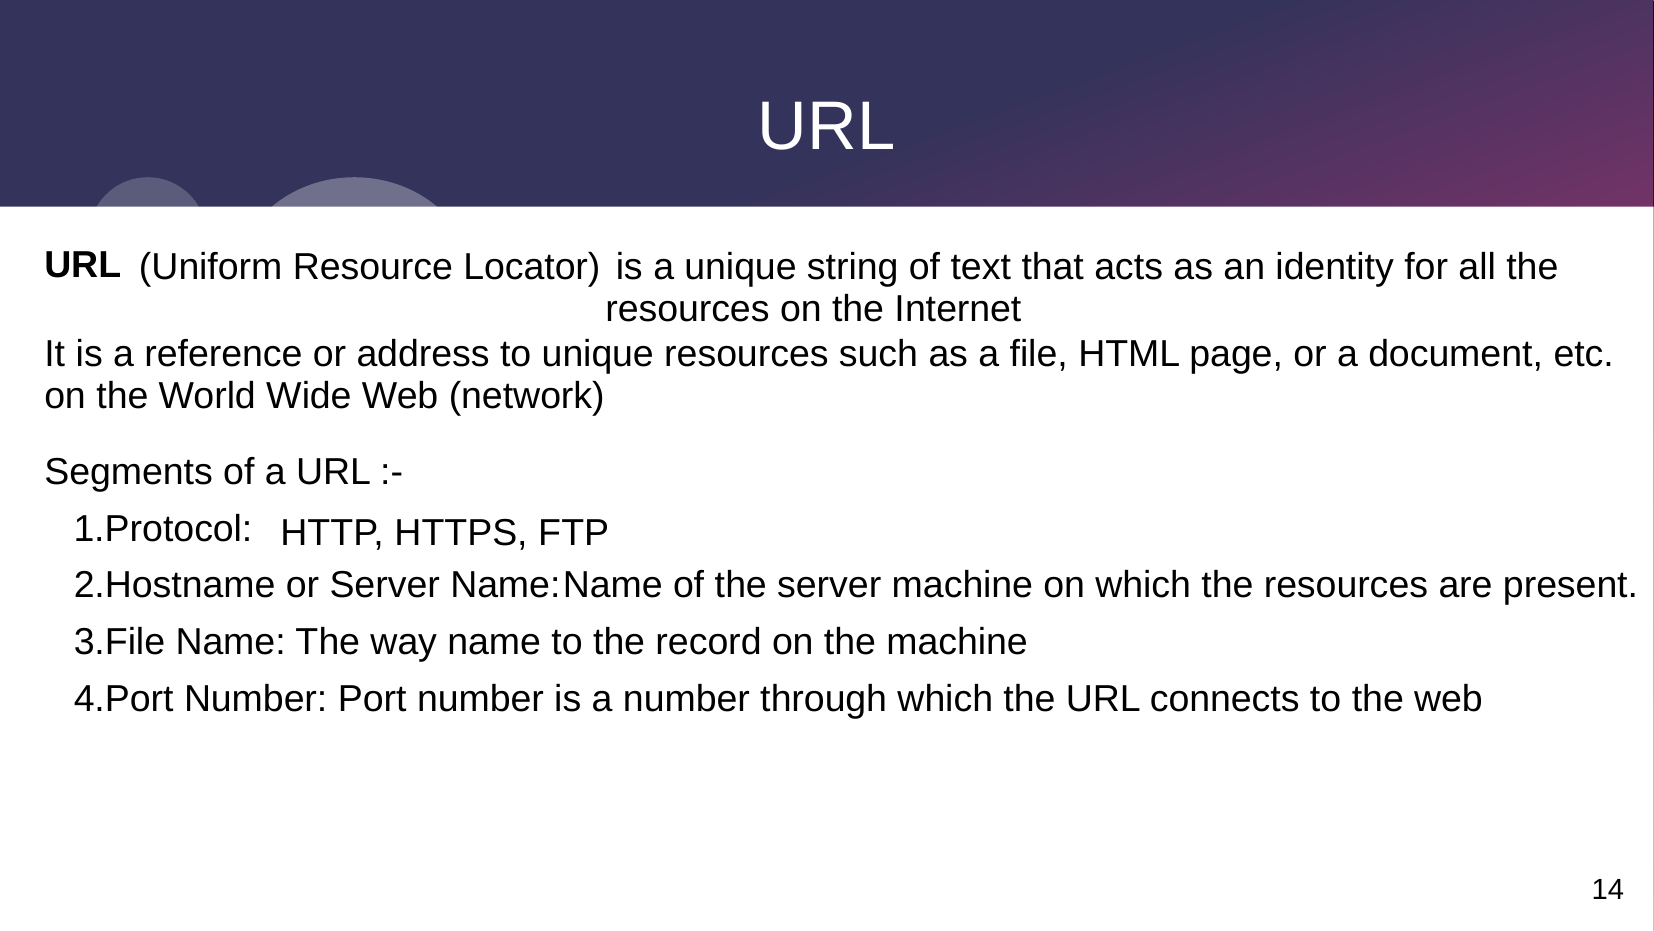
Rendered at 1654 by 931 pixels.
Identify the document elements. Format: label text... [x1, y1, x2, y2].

title URL [88, 44, 1565, 207]
text_box 2.Hostname or Server Name: [59, 556, 548, 613]
text_box 3.File Name: The way name to the record on the machine [59, 613, 1063, 669]
text_box HTTP, HTTPS, FTP [265, 504, 625, 556]
text_box 1.Protocol: [58, 499, 296, 557]
text_box Name of the server machine on which the resources are present. [548, 556, 1654, 614]
text_box is a unique string of text that acts as an identity for all the resources on the Internet [590, 238, 1654, 325]
text_box It is a reference or address to unique resources such as a file, HTML page, or a document, etc. on the World Wide Web (network) [29, 324, 1651, 424]
text_box Segments of a URL :- [29, 442, 473, 500]
text_box (Uniform Resource Locator) [124, 238, 590, 296]
text_box URL [29, 236, 148, 293]
text_box 4.Port Number: Port number is a number through which the URL connects to the web [59, 669, 1536, 727]
